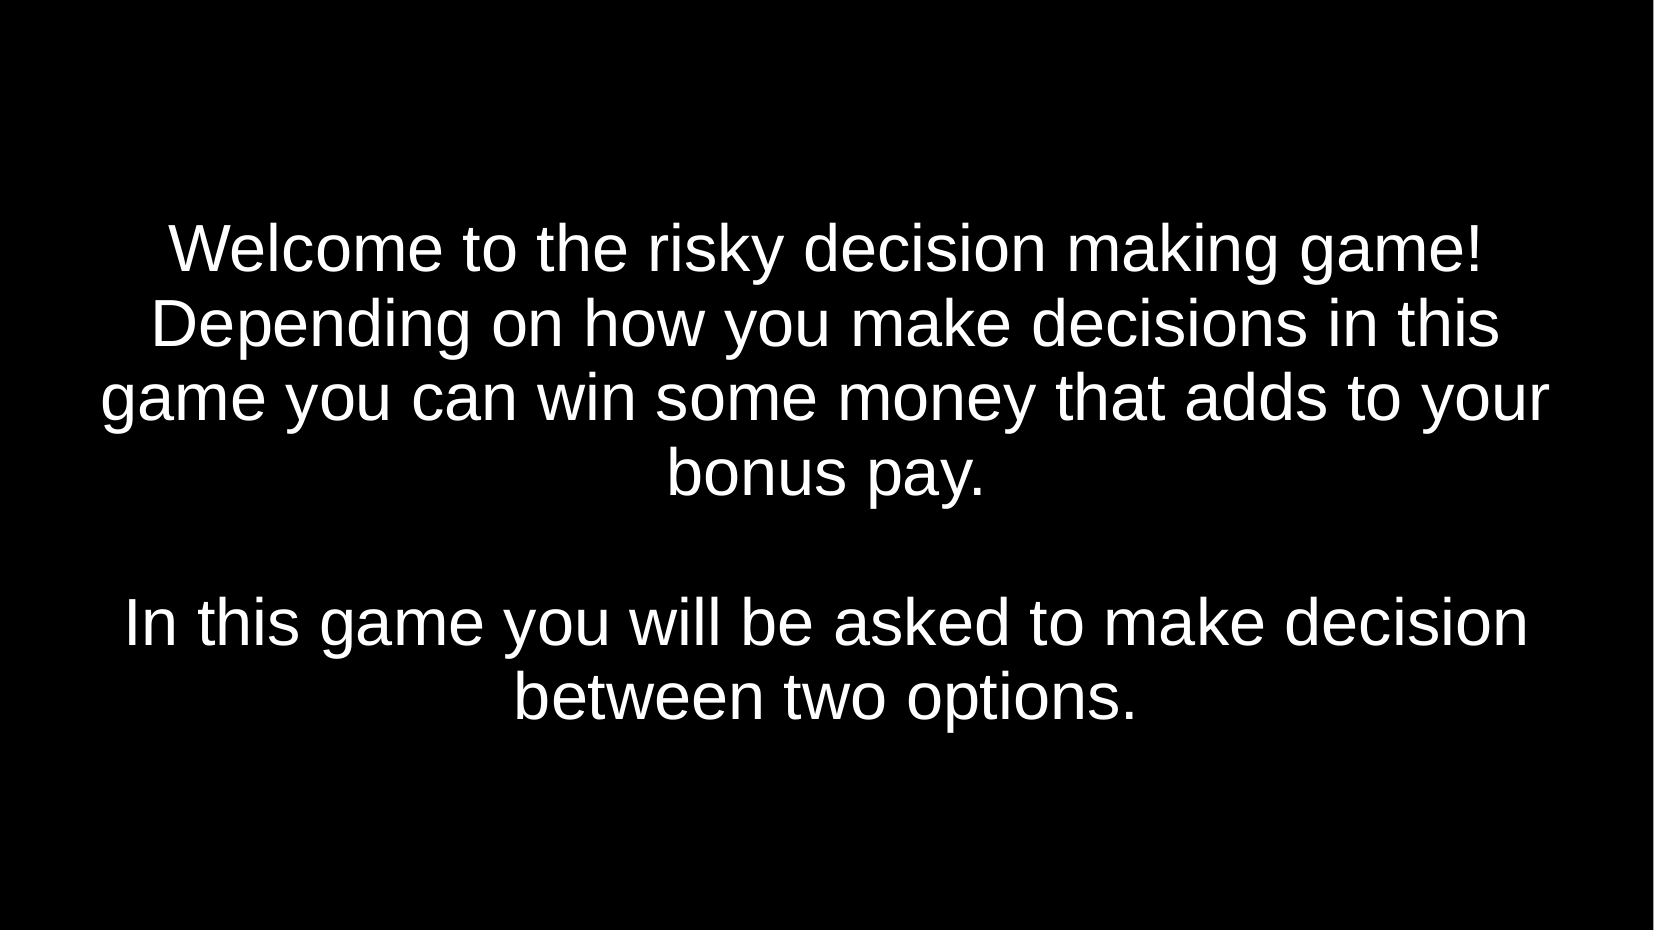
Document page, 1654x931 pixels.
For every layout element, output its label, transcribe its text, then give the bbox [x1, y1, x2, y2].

subtitle Welcome to the risky decision making game! Depending on how you make decisions in this game you can win some money that adds to your bonus pay. In this game you will be asked to make decision between two options. [82, 45, 1571, 901]
